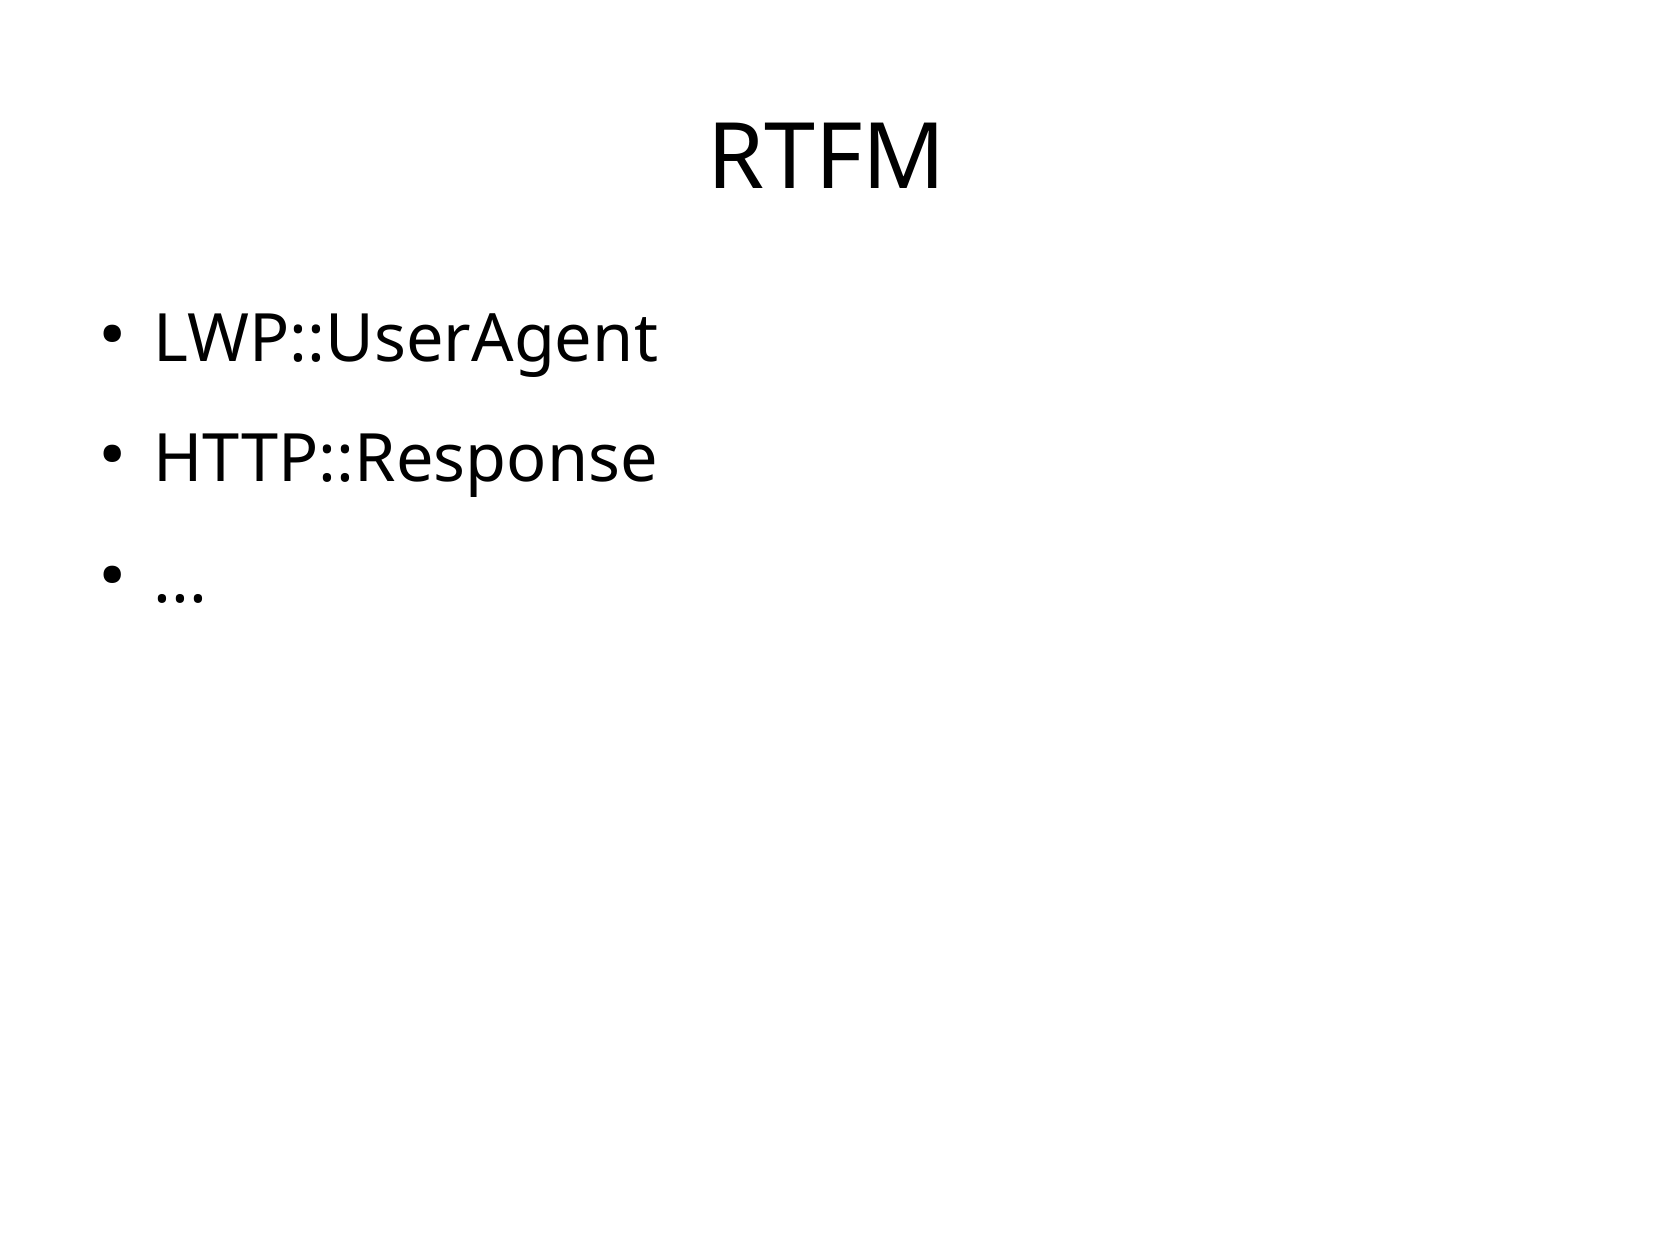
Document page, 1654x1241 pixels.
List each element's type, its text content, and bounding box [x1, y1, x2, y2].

list LWP::UserAgent HTTP::Response ... [82, 290, 1571, 1109]
title RTFM [82, 49, 1571, 257]
